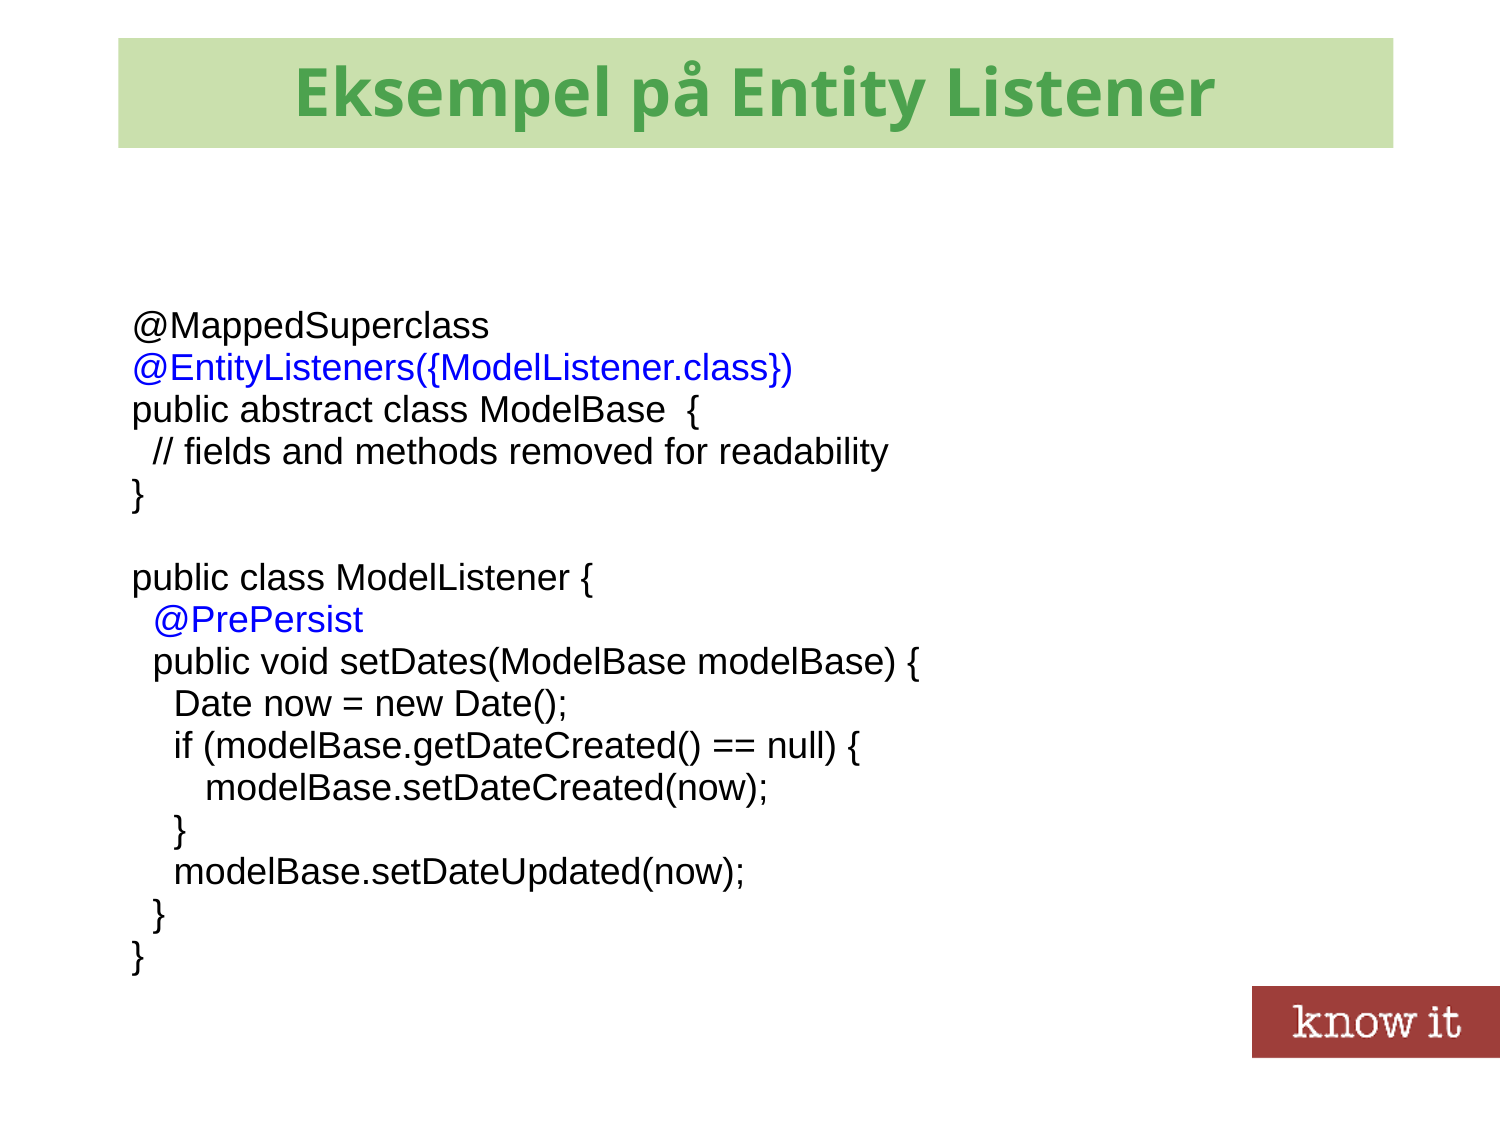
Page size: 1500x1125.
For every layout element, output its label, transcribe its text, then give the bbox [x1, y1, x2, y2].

text_box @MappedSuperclass @EntityListeners({ModelListener.class}) public abstract class ModelBase { // fields and methods removed for readability } public class ModelListener { @PrePersist public void setDates(ModelBase modelBase) { Date now = new Date(); if (modelBase.getDateCreated() == null) { modelBase.setDateCreated(now); } modelBase.setDateUpdated(now); } } [116, 297, 1169, 986]
text_box Eksempel på Entity Listener [118, 38, 1394, 148]
picture [1252, 986, 1500, 1058]
